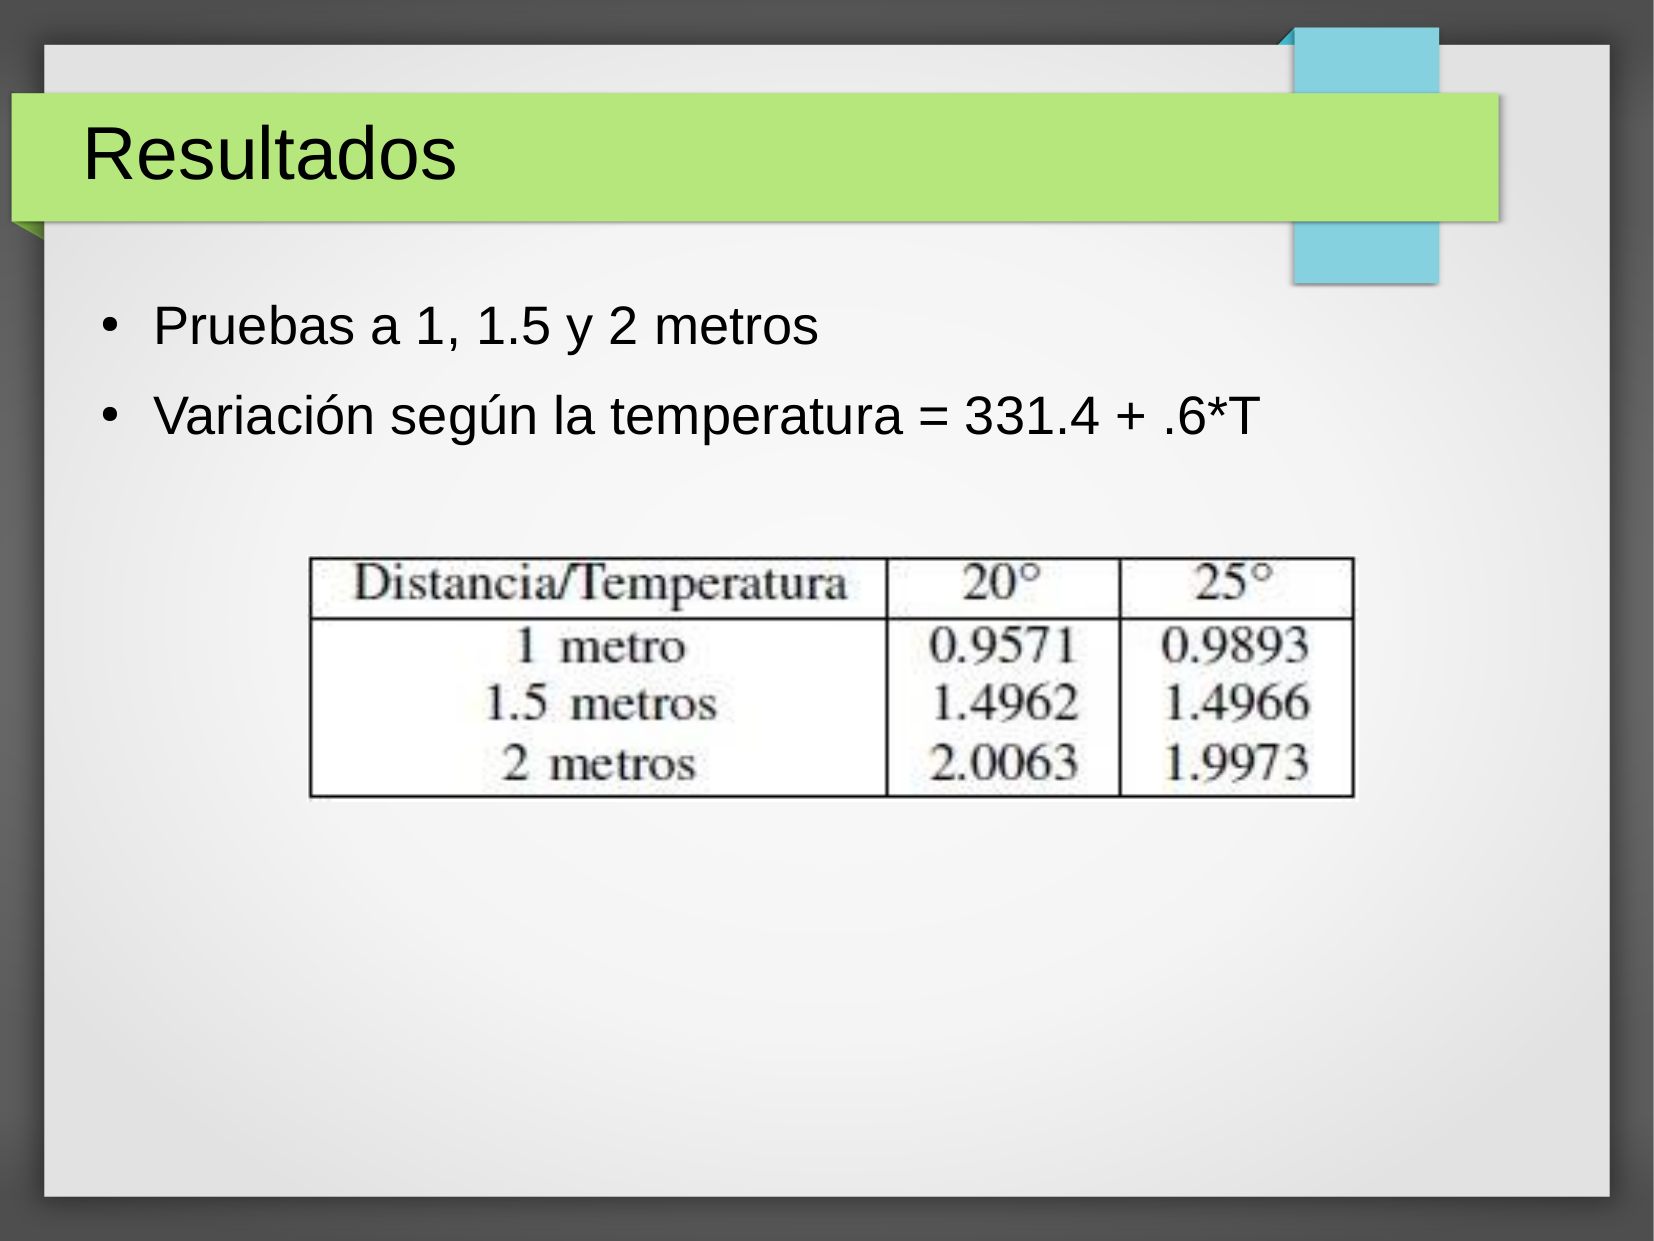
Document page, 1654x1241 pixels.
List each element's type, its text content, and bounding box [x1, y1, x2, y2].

list Pruebas a 1, 1.5 y 2 metros Variación según la temperatura = 331.4 + .6*T [82, 295, 1571, 1015]
title Resultados [82, 94, 1264, 213]
picture [0, 0, 1654, 1241]
